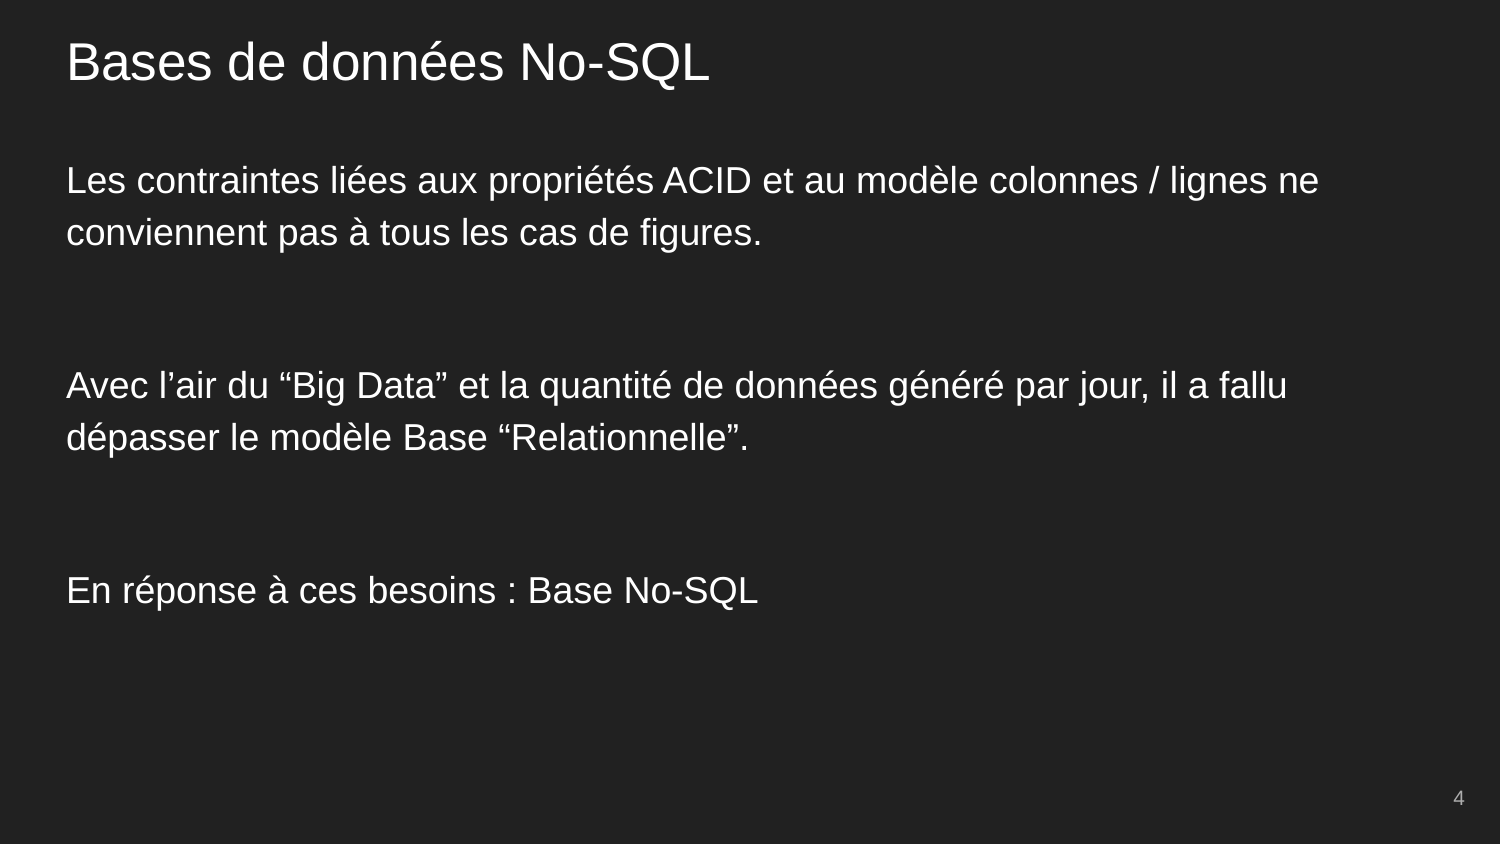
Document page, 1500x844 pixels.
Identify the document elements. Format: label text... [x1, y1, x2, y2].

title Bases de données No-SQL [51, 11, 1449, 106]
slide_number <number> [1389, 764, 1480, 830]
list Les contraintes liées aux propriétés ACID et au modèle colonnes / lignes ne conviennent pas à tous les cas de figures. Avec l’air du “Big Data” et la quantité de données généré par jour, il a fallu dépasser le modèle Base “Relationnelle”. En réponse à ces besoins : Base No-SQL [51, 134, 1449, 750]
